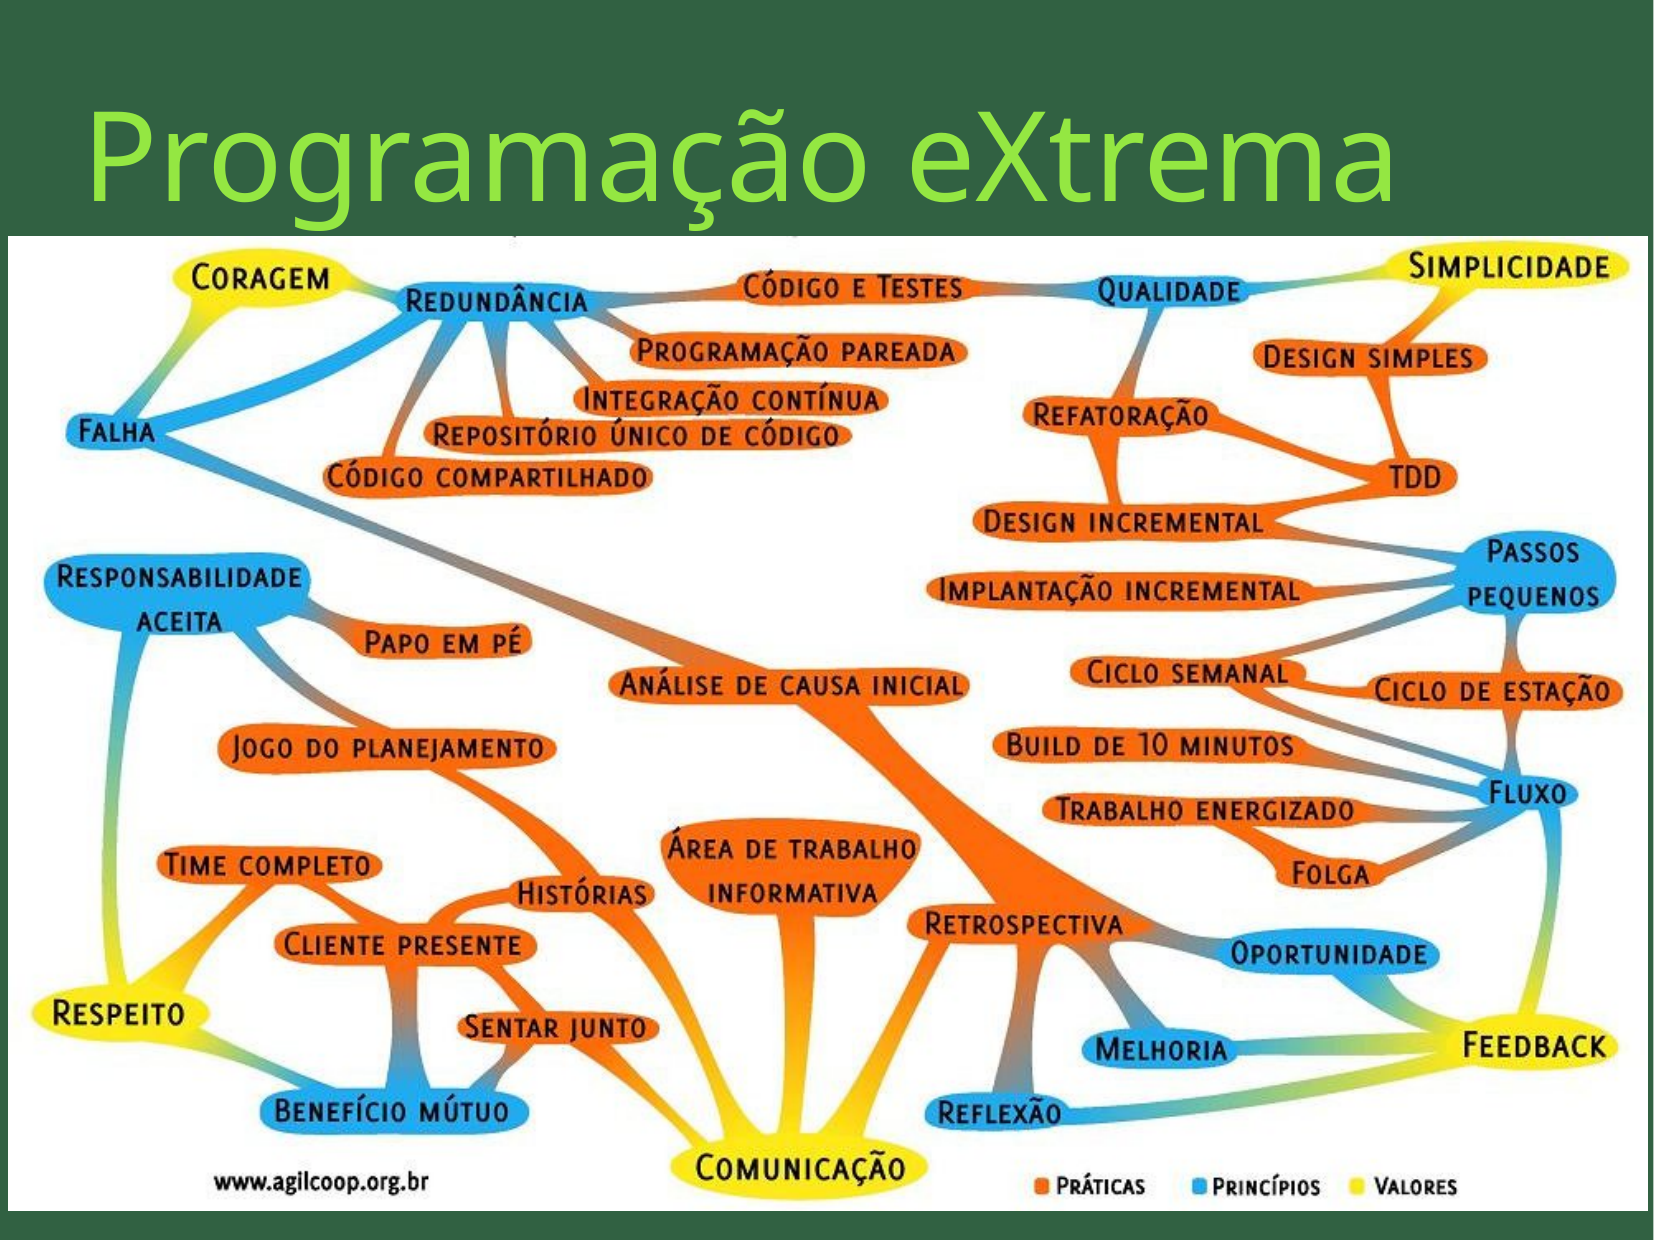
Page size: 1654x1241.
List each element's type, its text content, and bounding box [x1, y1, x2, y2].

title Programação eXtrema [82, 49, 1571, 236]
picture [8, 236, 1648, 1211]
